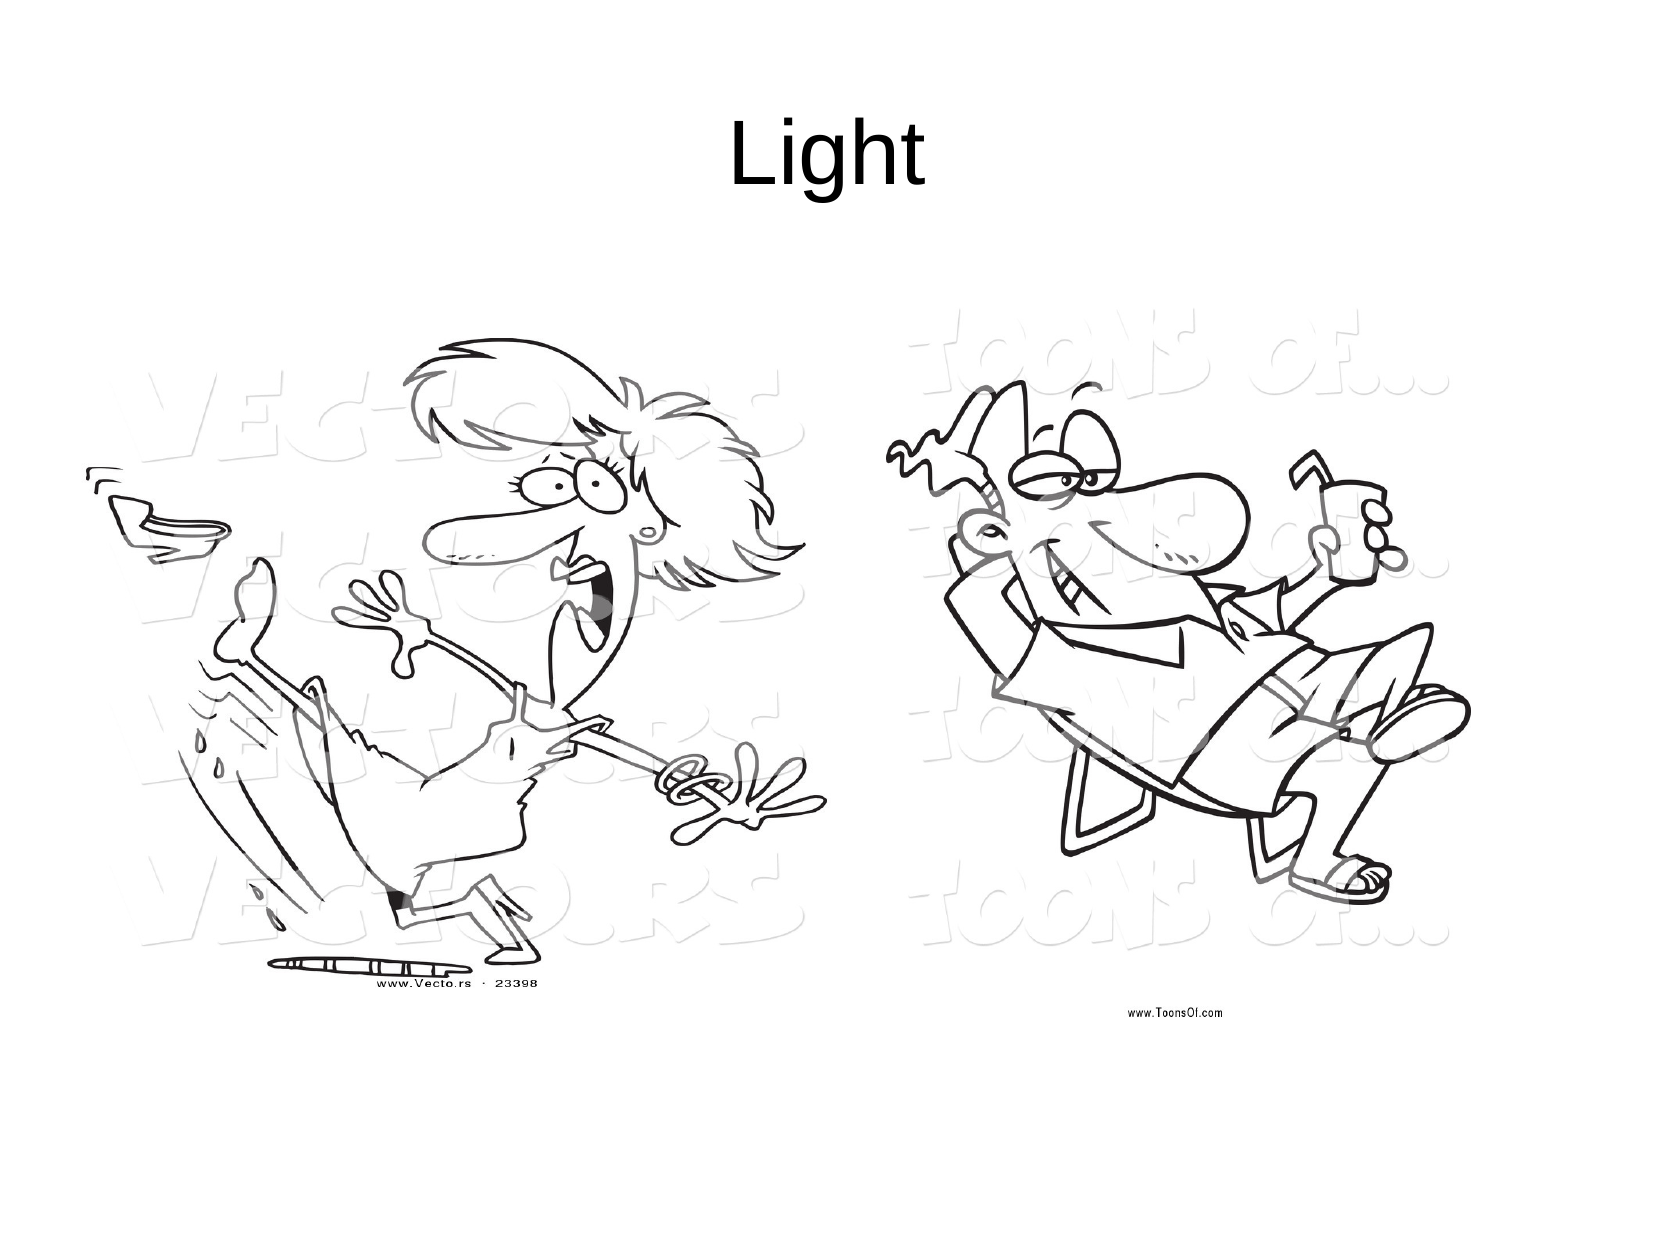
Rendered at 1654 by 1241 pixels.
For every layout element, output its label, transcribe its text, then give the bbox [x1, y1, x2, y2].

picture [886, 278, 1471, 1021]
picture [56, 338, 856, 991]
title Light [82, 49, 1571, 257]
